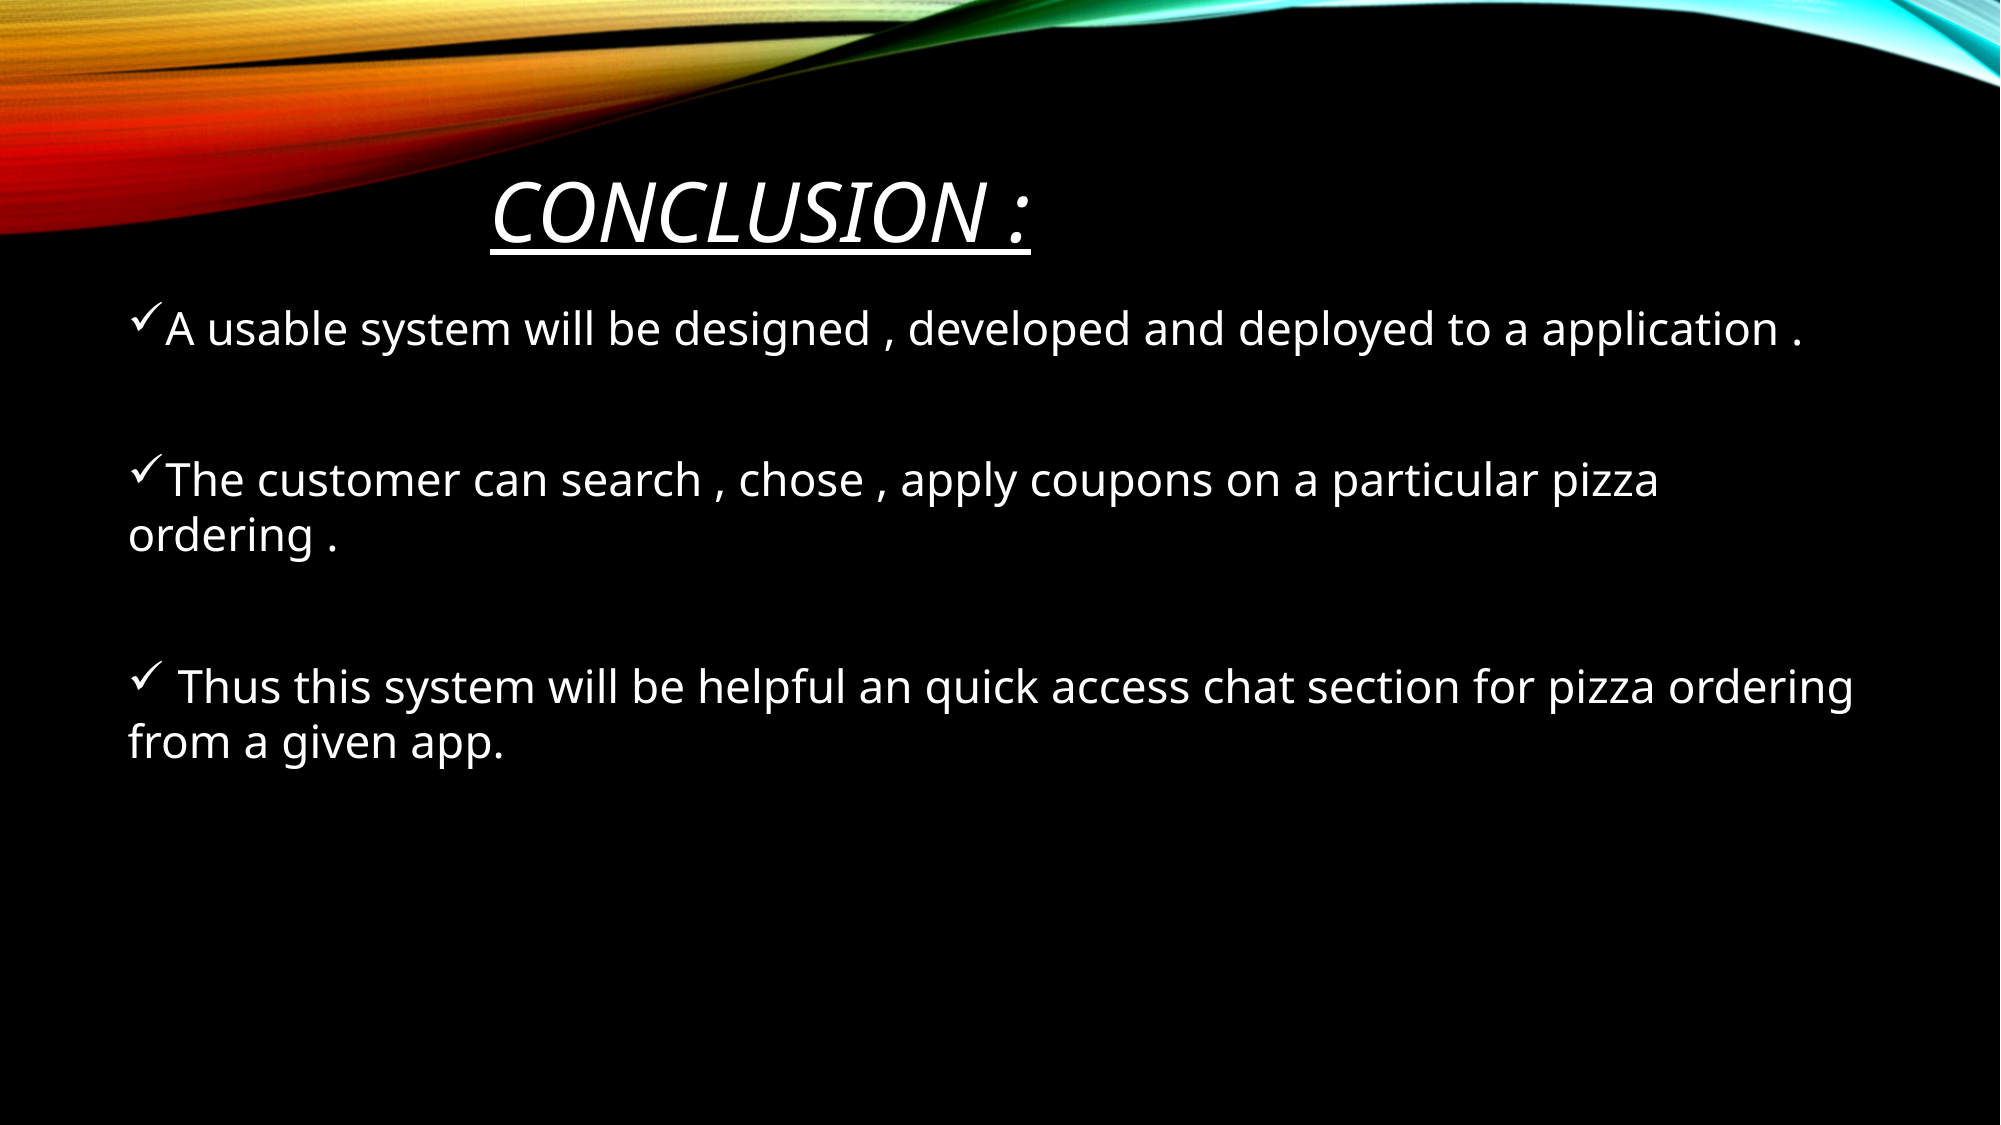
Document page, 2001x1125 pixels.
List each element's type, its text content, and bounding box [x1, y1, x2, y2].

list A usable system will be designed , developed and deployed to a application . The customer can search , chose , apply coupons on a particular pizza ordering . Thus this system will be helpful an quick access chat section for pizza ordering from a given app. [112, 292, 1888, 1021]
title Conclusion : [474, 125, 1263, 292]
